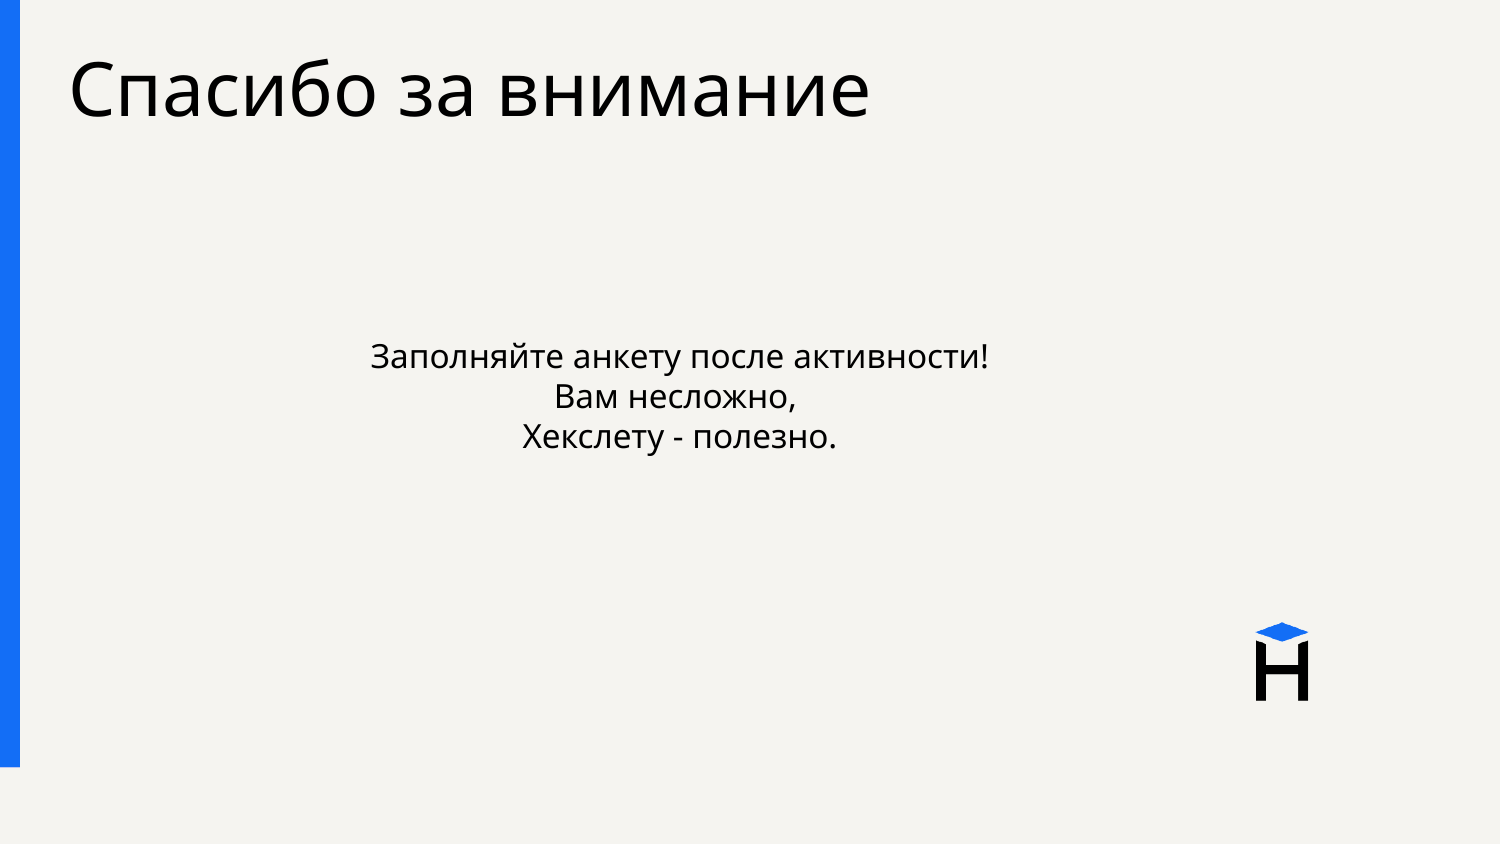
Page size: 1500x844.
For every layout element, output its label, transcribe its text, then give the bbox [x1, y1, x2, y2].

text_box [0, 0, 20, 768]
subtitle Заполняйте анкету после активности! Вам несложно, Хекслету - полезно. [53, 179, 1308, 611]
picture [1255, 622, 1309, 701]
title Спасибо за внимание [53, 26, 955, 166]
